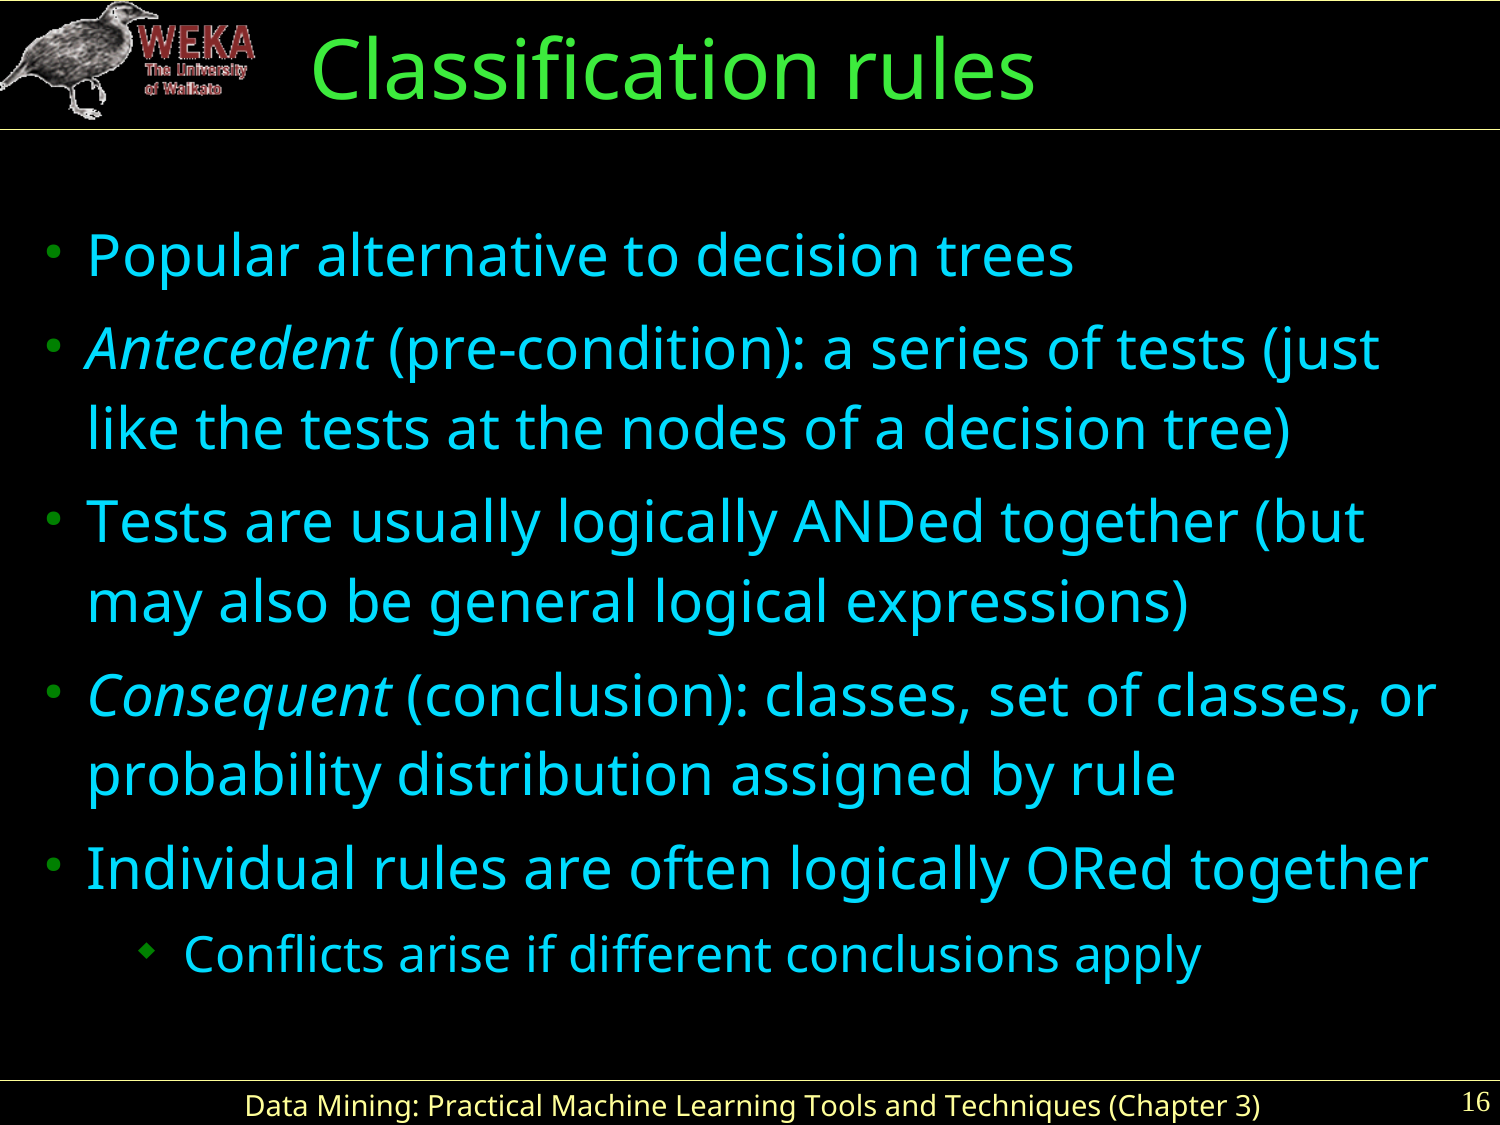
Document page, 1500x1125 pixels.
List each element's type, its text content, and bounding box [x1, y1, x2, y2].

title Classification rules [295, 0, 1500, 148]
picture [0, 1, 266, 129]
text_box Popular alternative to decision trees Antecedent (pre-condition): a series of tests (just like the tests at the nodes of a decision tree) Tests are usually logically ANDed together (but may also be general logical expressions) Consequent (conclusion): classes, set of classes, or probability distribution assigned by rule Individual rules are often logically ORed together Conflicts arise if different conclusions apply [29, 206, 1477, 882]
